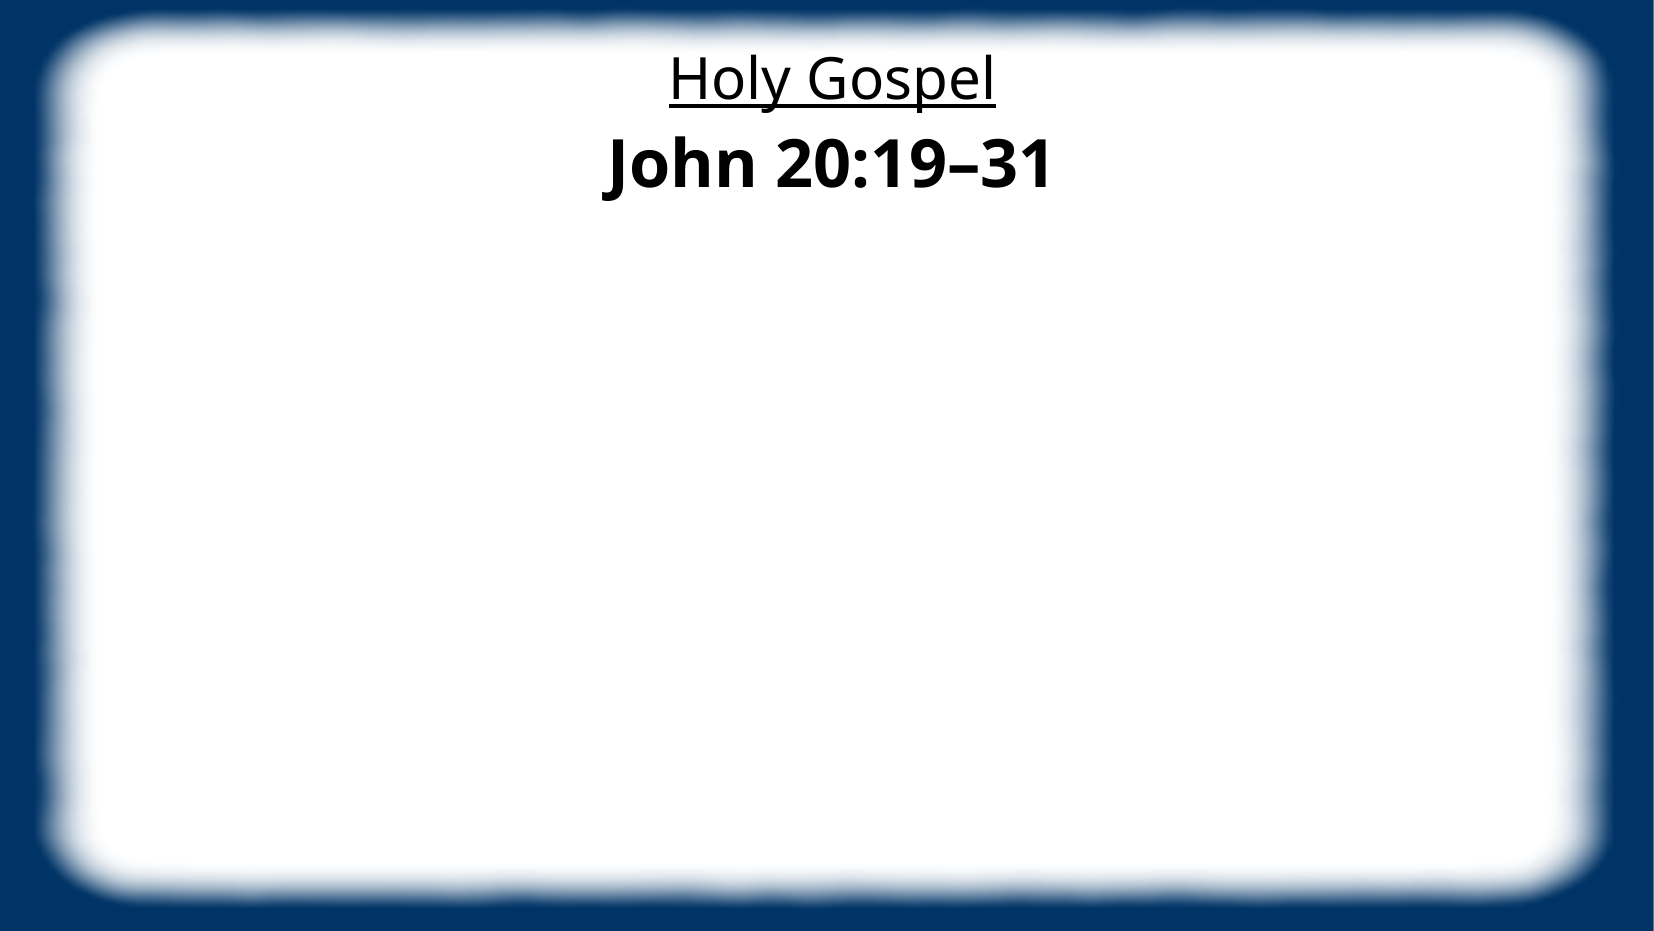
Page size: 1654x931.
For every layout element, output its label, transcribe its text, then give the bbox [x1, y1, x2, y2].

text_box Holy Gospel John 20:19–31 [90, 30, 1576, 211]
picture [0, 0, 1654, 931]
